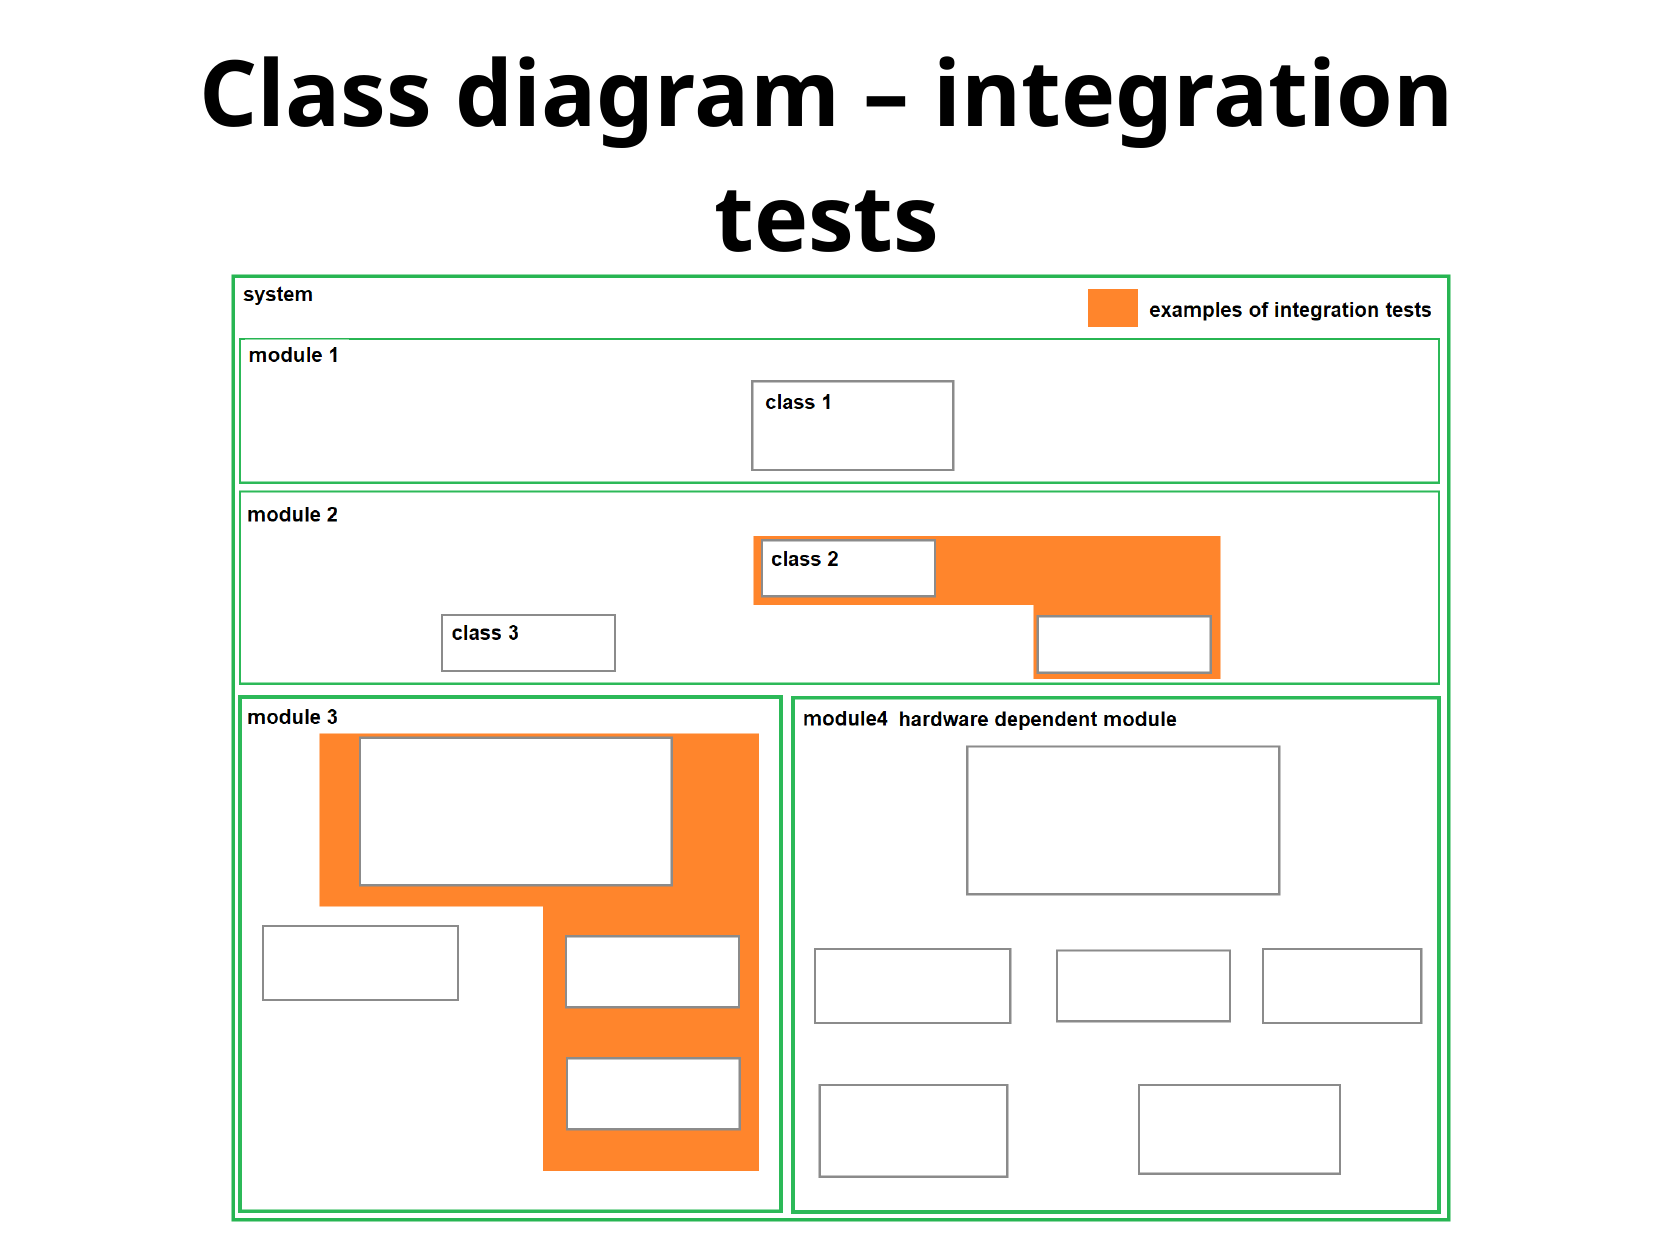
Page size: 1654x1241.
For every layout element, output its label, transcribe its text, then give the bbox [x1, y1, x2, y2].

title Class diagram – integration tests [82, 16, 1571, 290]
picture [223, 272, 1459, 1224]
